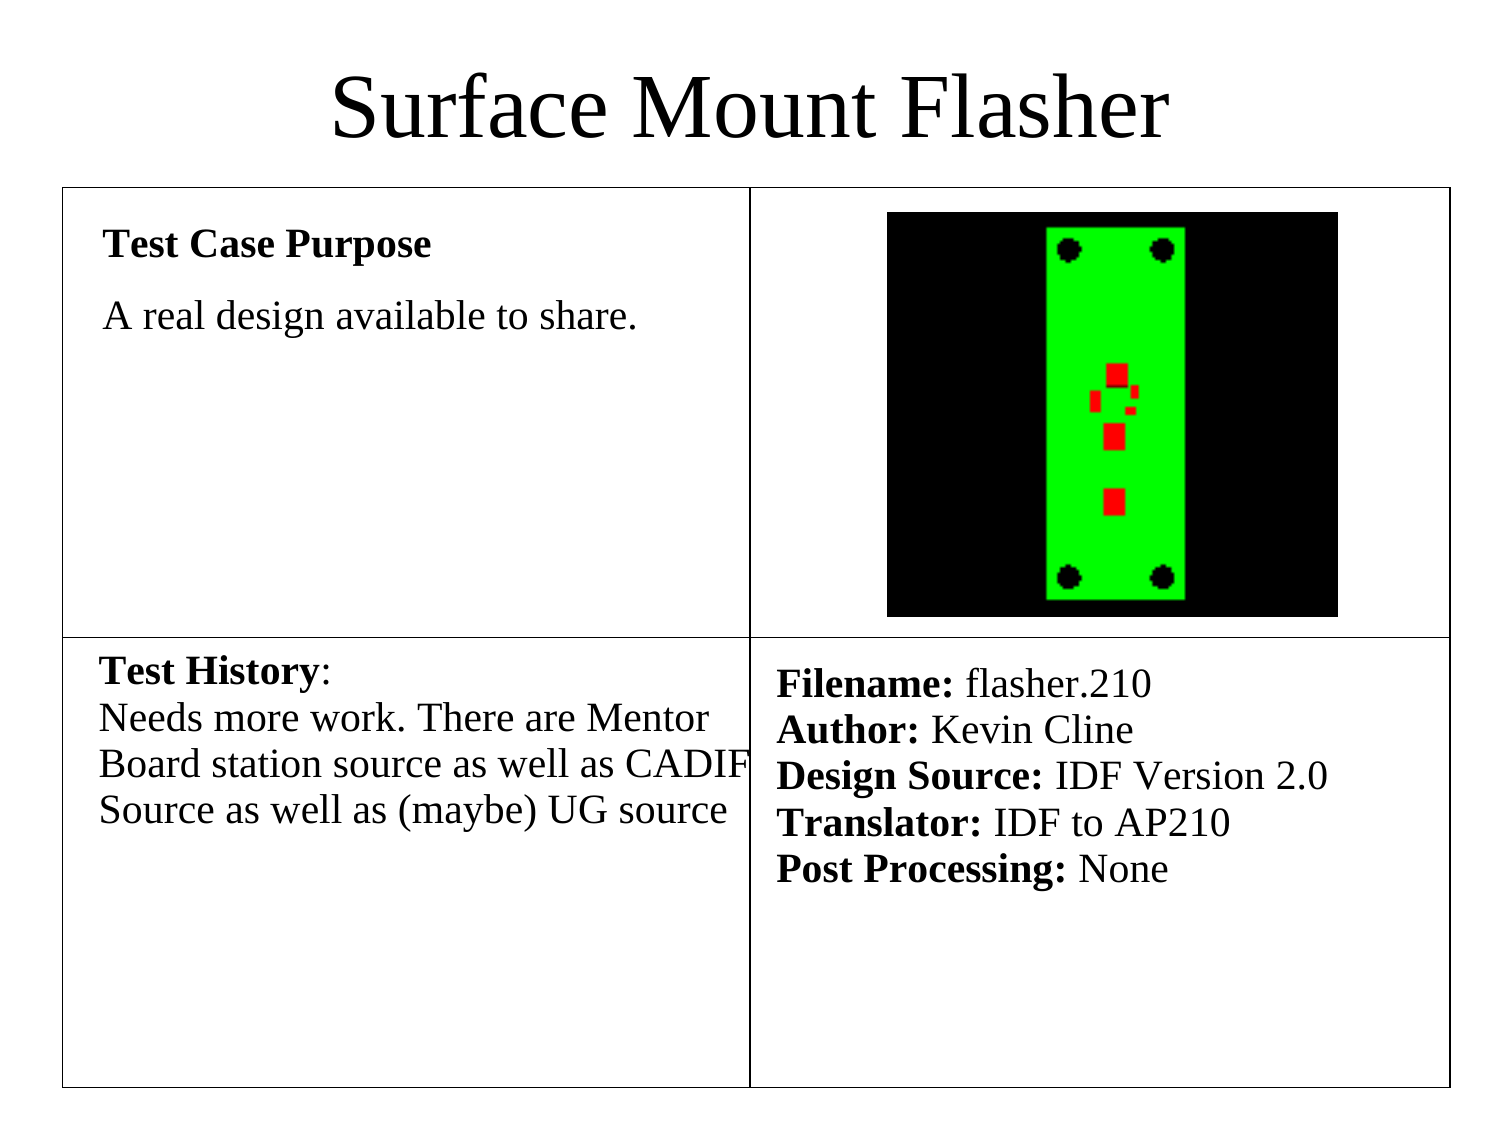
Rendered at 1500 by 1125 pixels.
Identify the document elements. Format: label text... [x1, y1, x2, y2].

title Surface Mount Flasher [112, 12, 1388, 201]
chart [887, 212, 1338, 617]
text_box Test History: Needs more work. There are Mentor Board station source as well as CADIF Source as well as (maybe) UG source [83, 639, 767, 841]
text_box Filename: flasher.210 Author: Kevin Cline Design Source: IDF Version 2.0 Translator: IDF to AP210 Post Processing: None [761, 652, 1344, 1010]
text_box Test Case Purpose A real design available to share. [87, 212, 676, 347]
